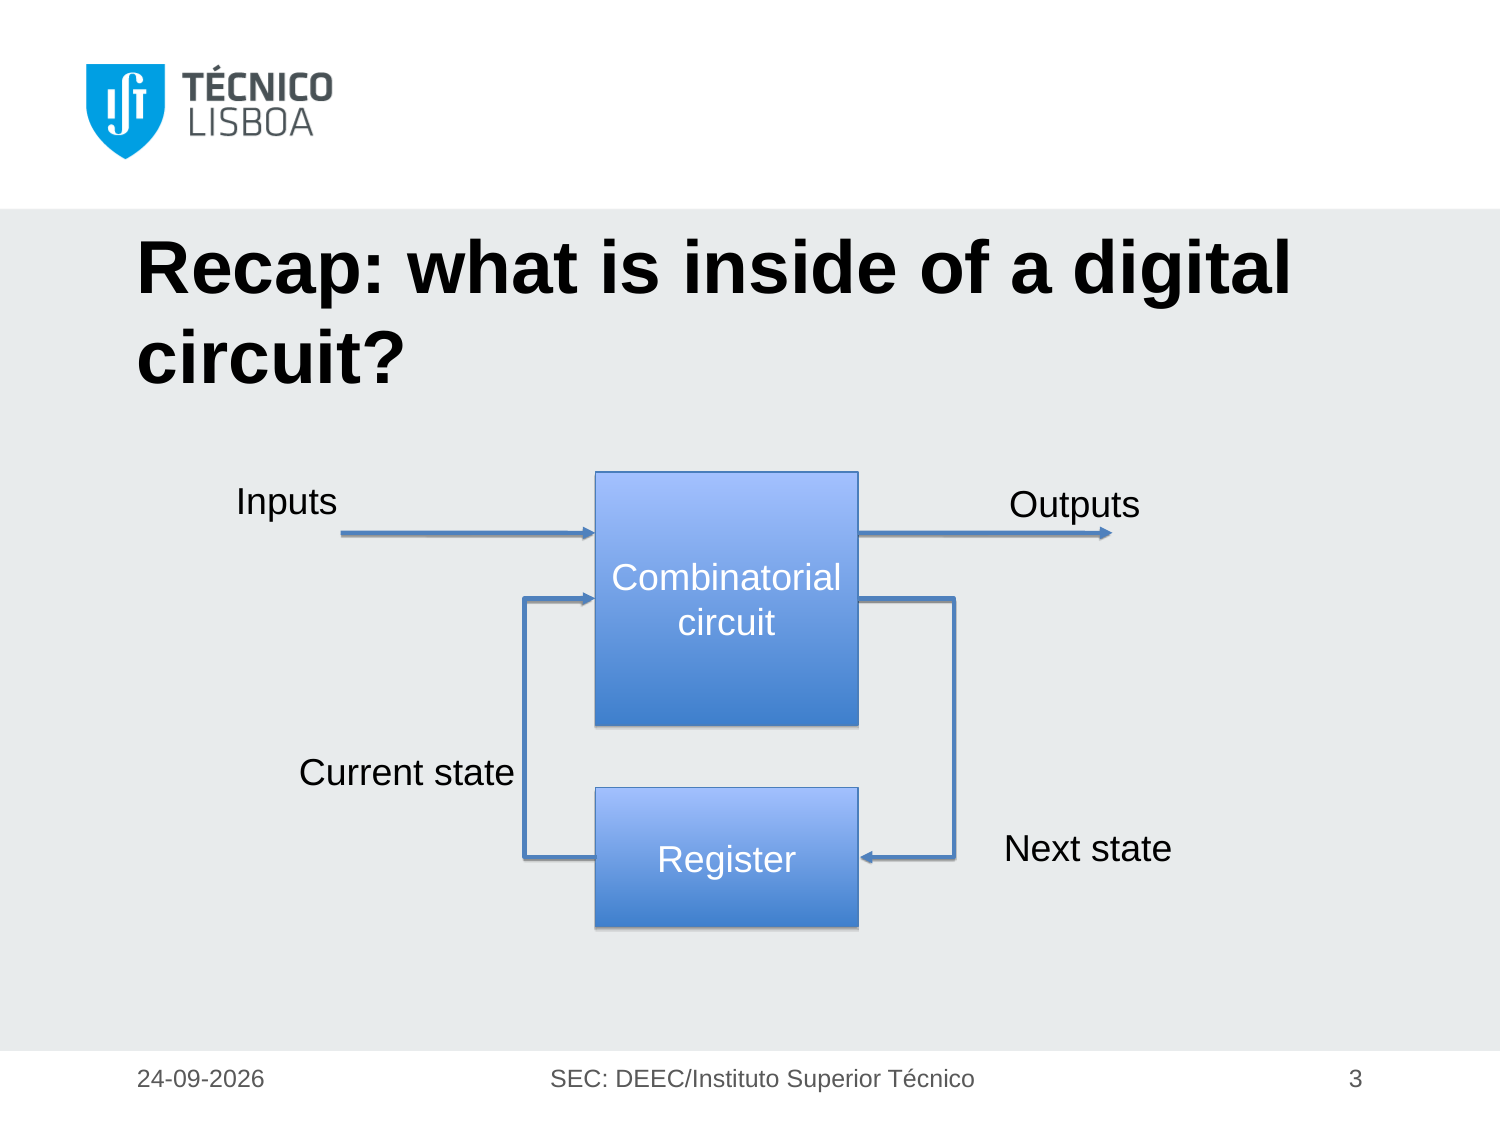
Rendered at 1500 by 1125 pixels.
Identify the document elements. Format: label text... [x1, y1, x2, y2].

picture [0, 0, 1500, 1125]
text_box Combinatorial circuit [595, 471, 858, 725]
text_box Next state [988, 816, 1188, 877]
text_box Inputs [221, 469, 353, 530]
text_box Outputs [994, 472, 1156, 532]
text_box Current state [284, 740, 531, 801]
text_box Register [595, 787, 858, 927]
title Recap: what is inside of a digital circuit? [121, 237, 1378, 381]
